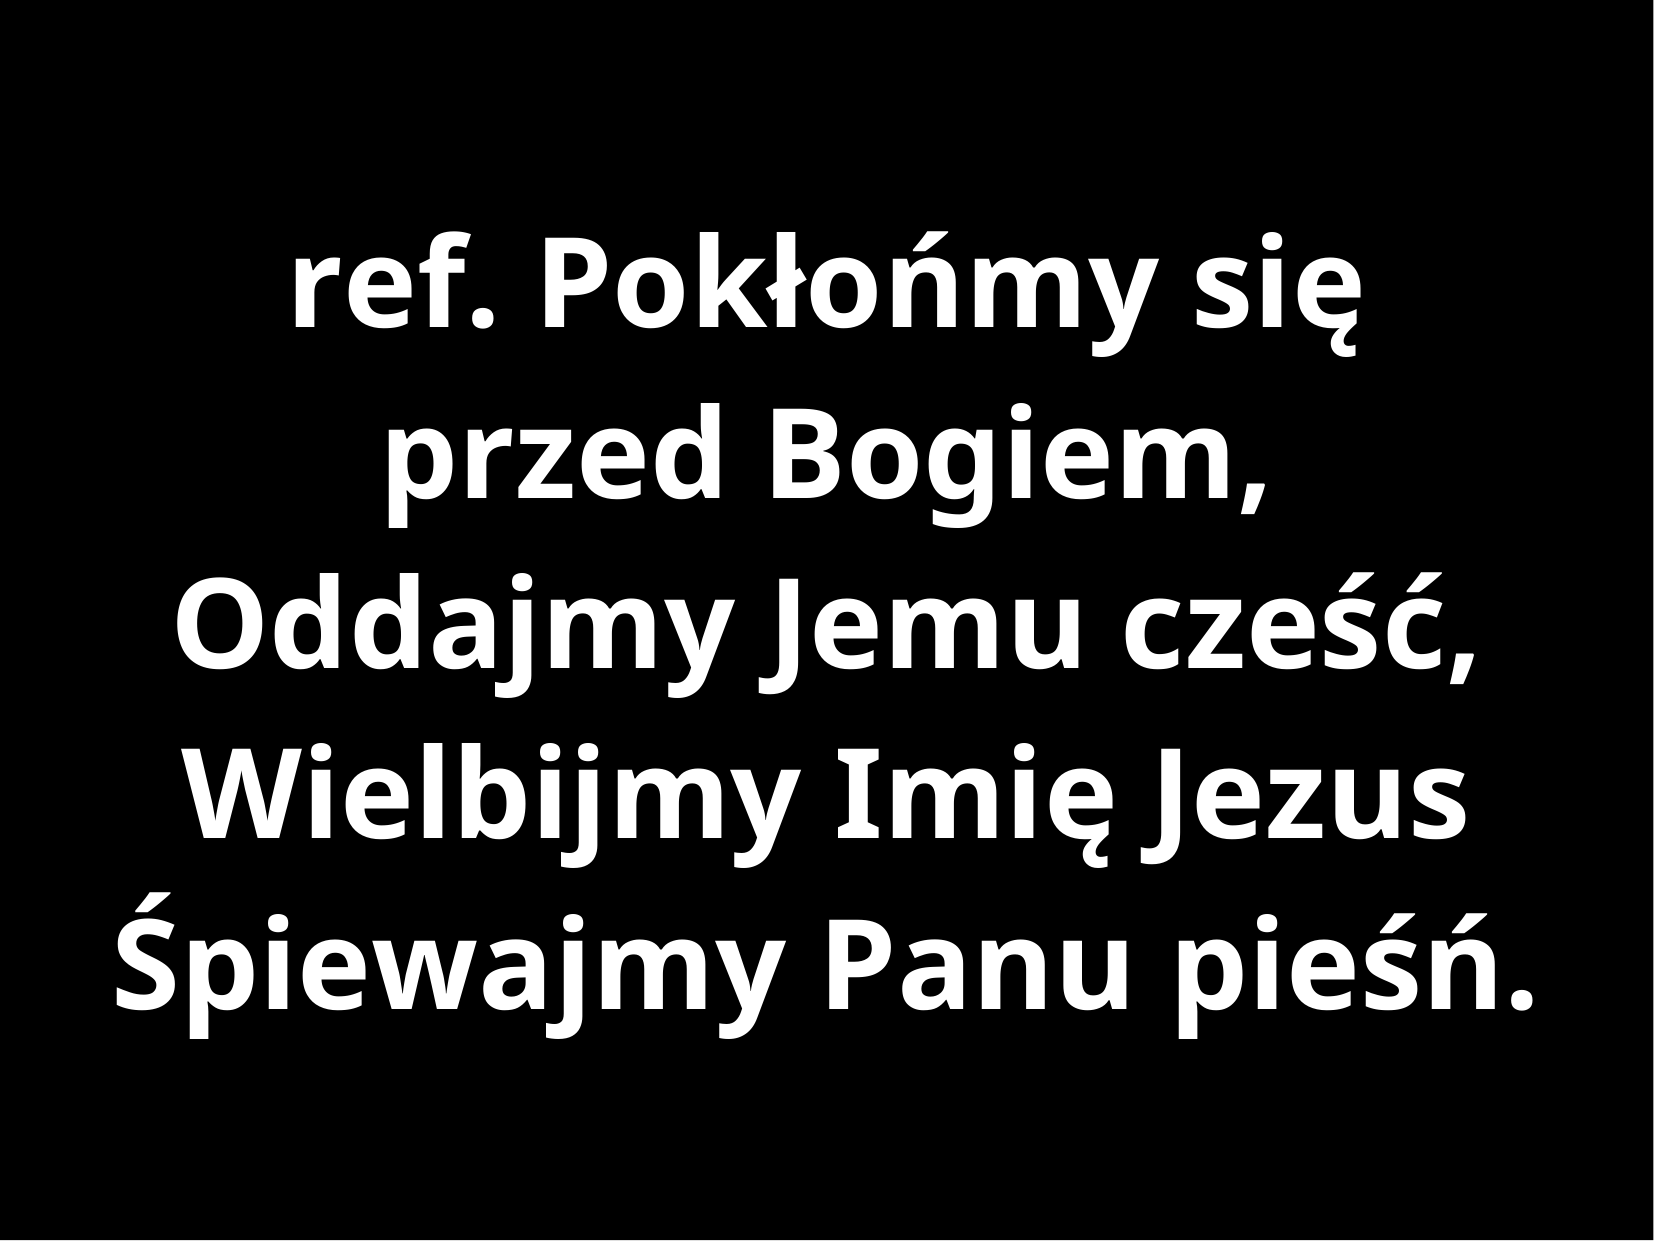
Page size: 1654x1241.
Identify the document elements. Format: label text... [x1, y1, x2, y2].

title ref. Pokłońmy się przed Bogiem, Oddajmy Jemu cześć, Wielbijmy Imię Jezus Śpiewajmy Panu pieśń. [0, 0, 1654, 1241]
